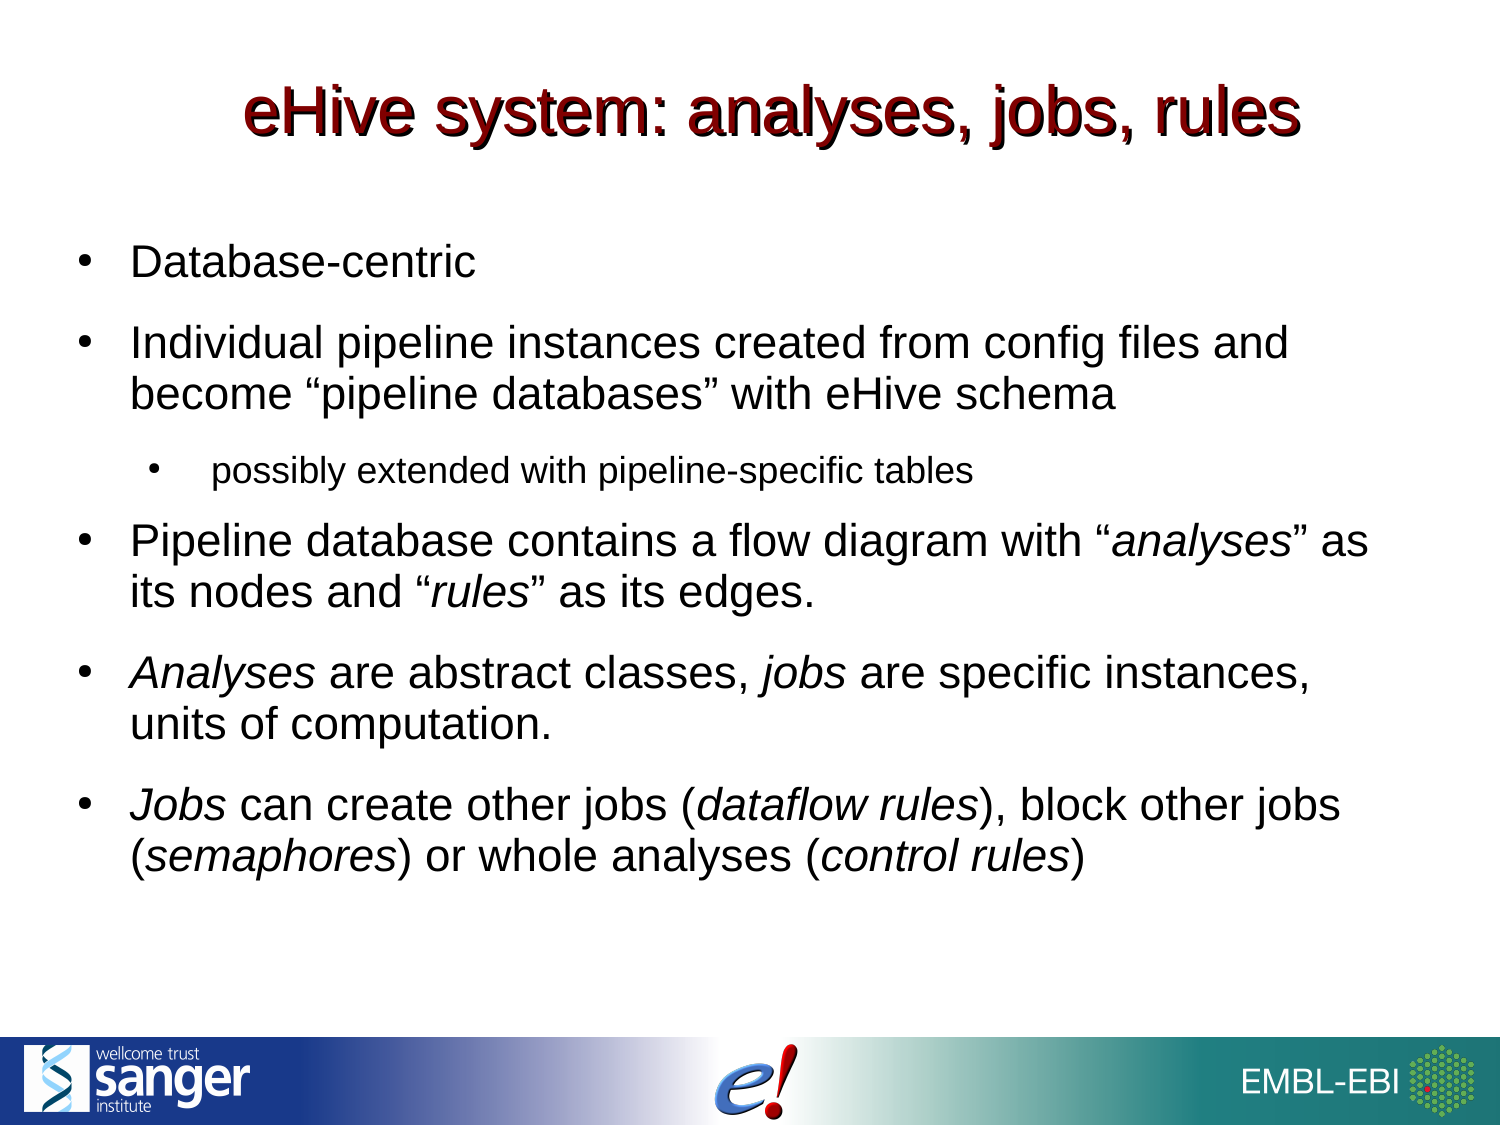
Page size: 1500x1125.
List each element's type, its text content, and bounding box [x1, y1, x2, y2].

list Database-centric Individual pipeline instances created from config files and become “pipeline databases” with eHive schema possibly extended with pipeline-specific tables Pipeline database contains a flow diagram with “analyses” as its nodes and “rules” as its edges. Analyses are abstract classes, jobs are specific instances, units of computation. Jobs can create other jobs (dataflow rules), block other jobs (semaphores) or whole analyses (control rules) [59, 236, 1418, 945]
picture [0, 1037, 1500, 1125]
text_box eHive system: analyses, jobs, rules [155, 72, 1388, 148]
